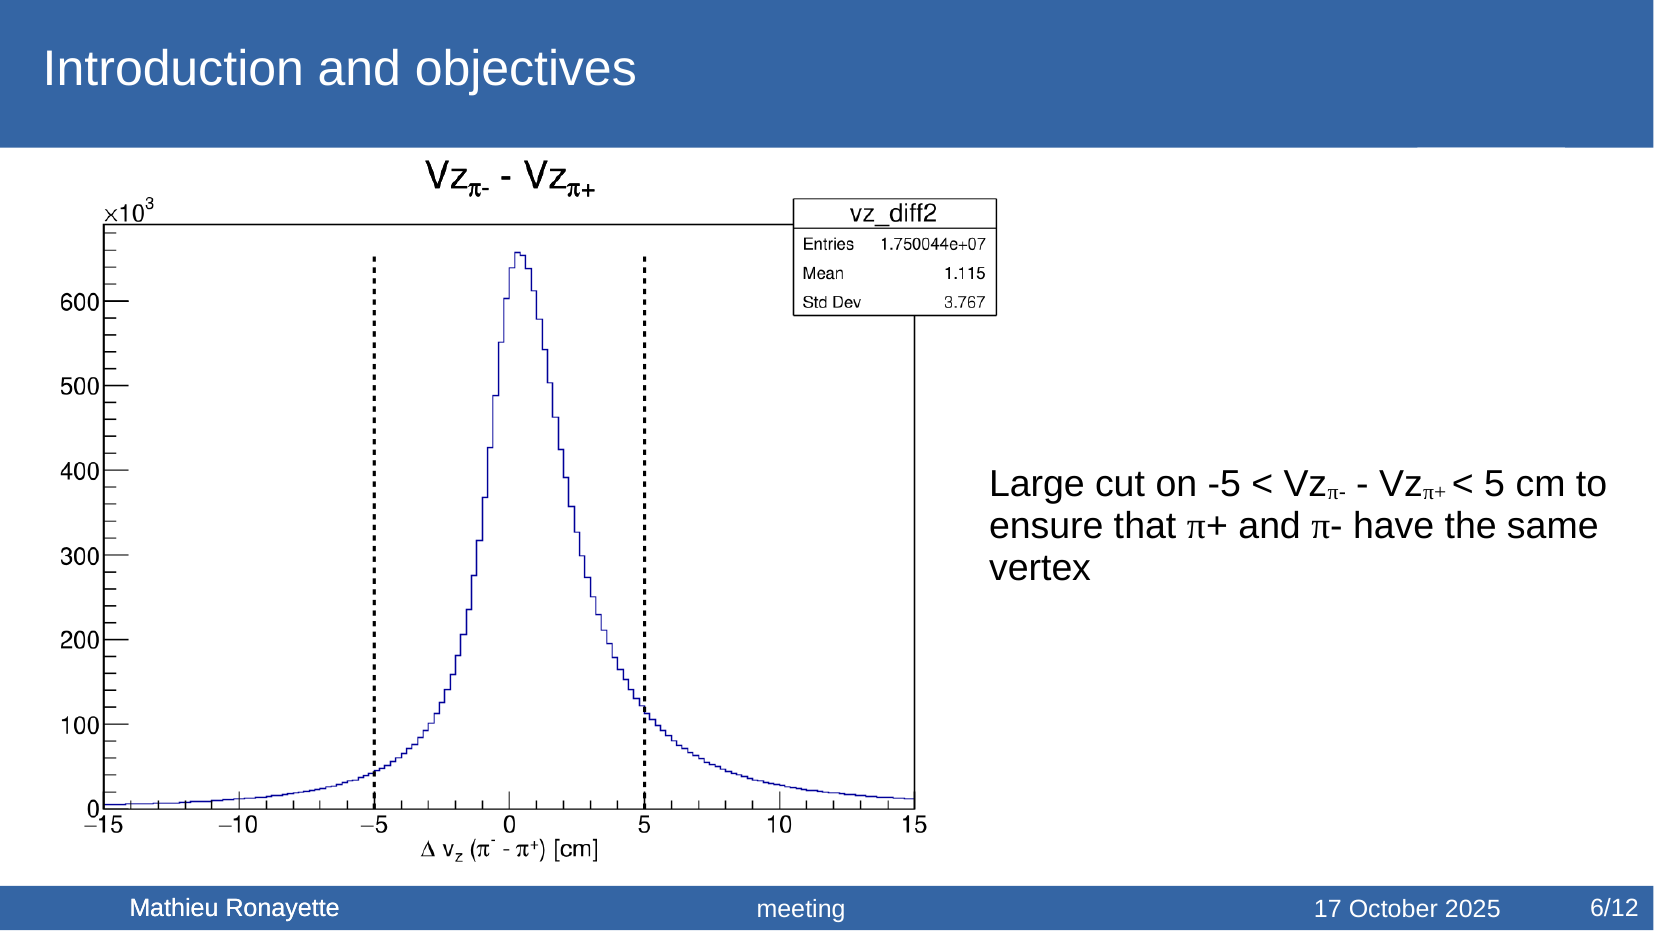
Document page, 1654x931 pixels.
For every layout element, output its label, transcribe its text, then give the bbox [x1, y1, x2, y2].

picture [27, 158, 1003, 873]
text_box Introduction and objectives [27, 32, 886, 158]
text_box meeting [734, 887, 953, 931]
text_box 17 October 2025 [1299, 887, 1536, 931]
text_box [0, 885, 1654, 931]
text_box [0, 0, 1654, 296]
text_box Large cut on -5 < Vzπ- - Vzπ+ < 5 cm to ensure that π+ and π- have the same vertex [974, 413, 1625, 639]
text_box Mathieu Ronayette [114, 885, 355, 929]
text_box 6/12 [1575, 885, 1654, 929]
